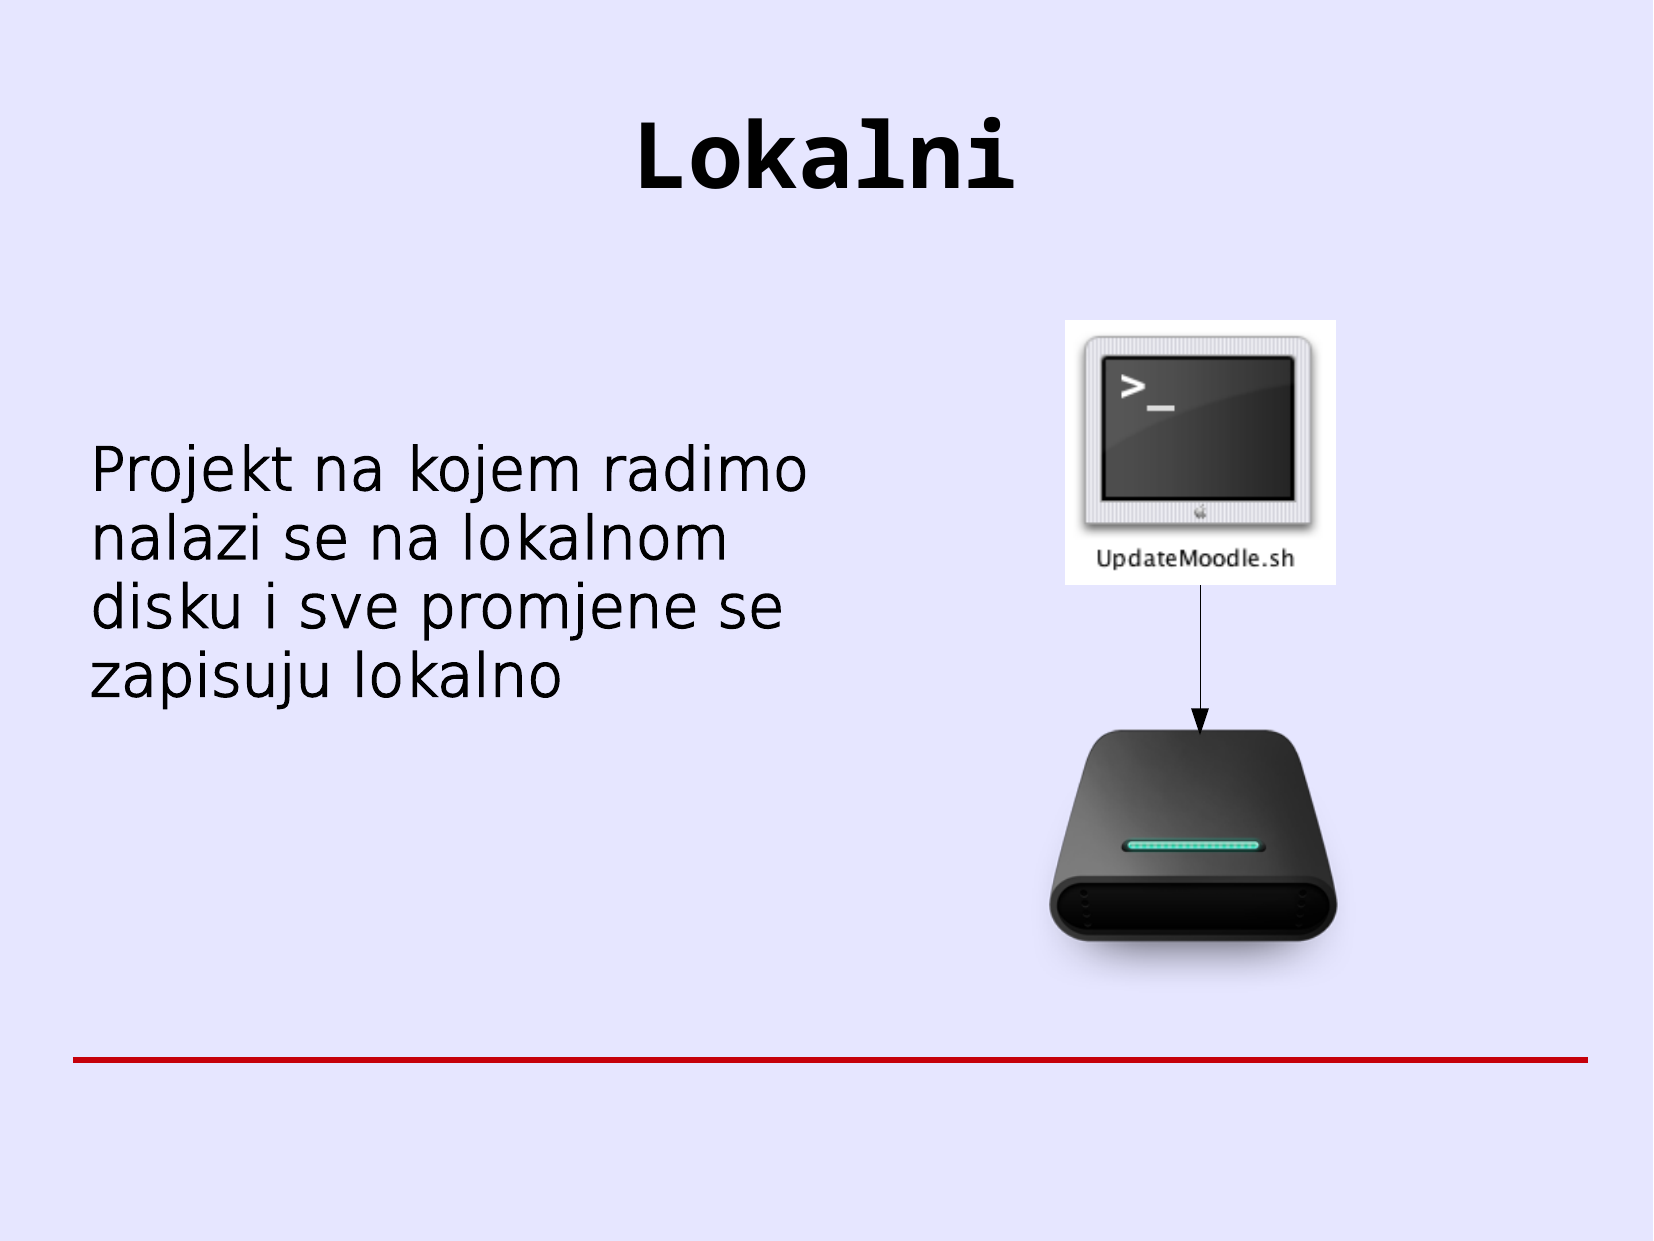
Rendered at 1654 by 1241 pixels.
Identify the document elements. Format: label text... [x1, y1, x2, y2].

picture [1021, 689, 1366, 1034]
list Projekt na kojem radimo nalazi se na lokalnom disku i sve promjene se zapisuju lokalno [90, 435, 816, 779]
title Lokalni [82, 49, 1571, 257]
picture [1065, 320, 1336, 586]
